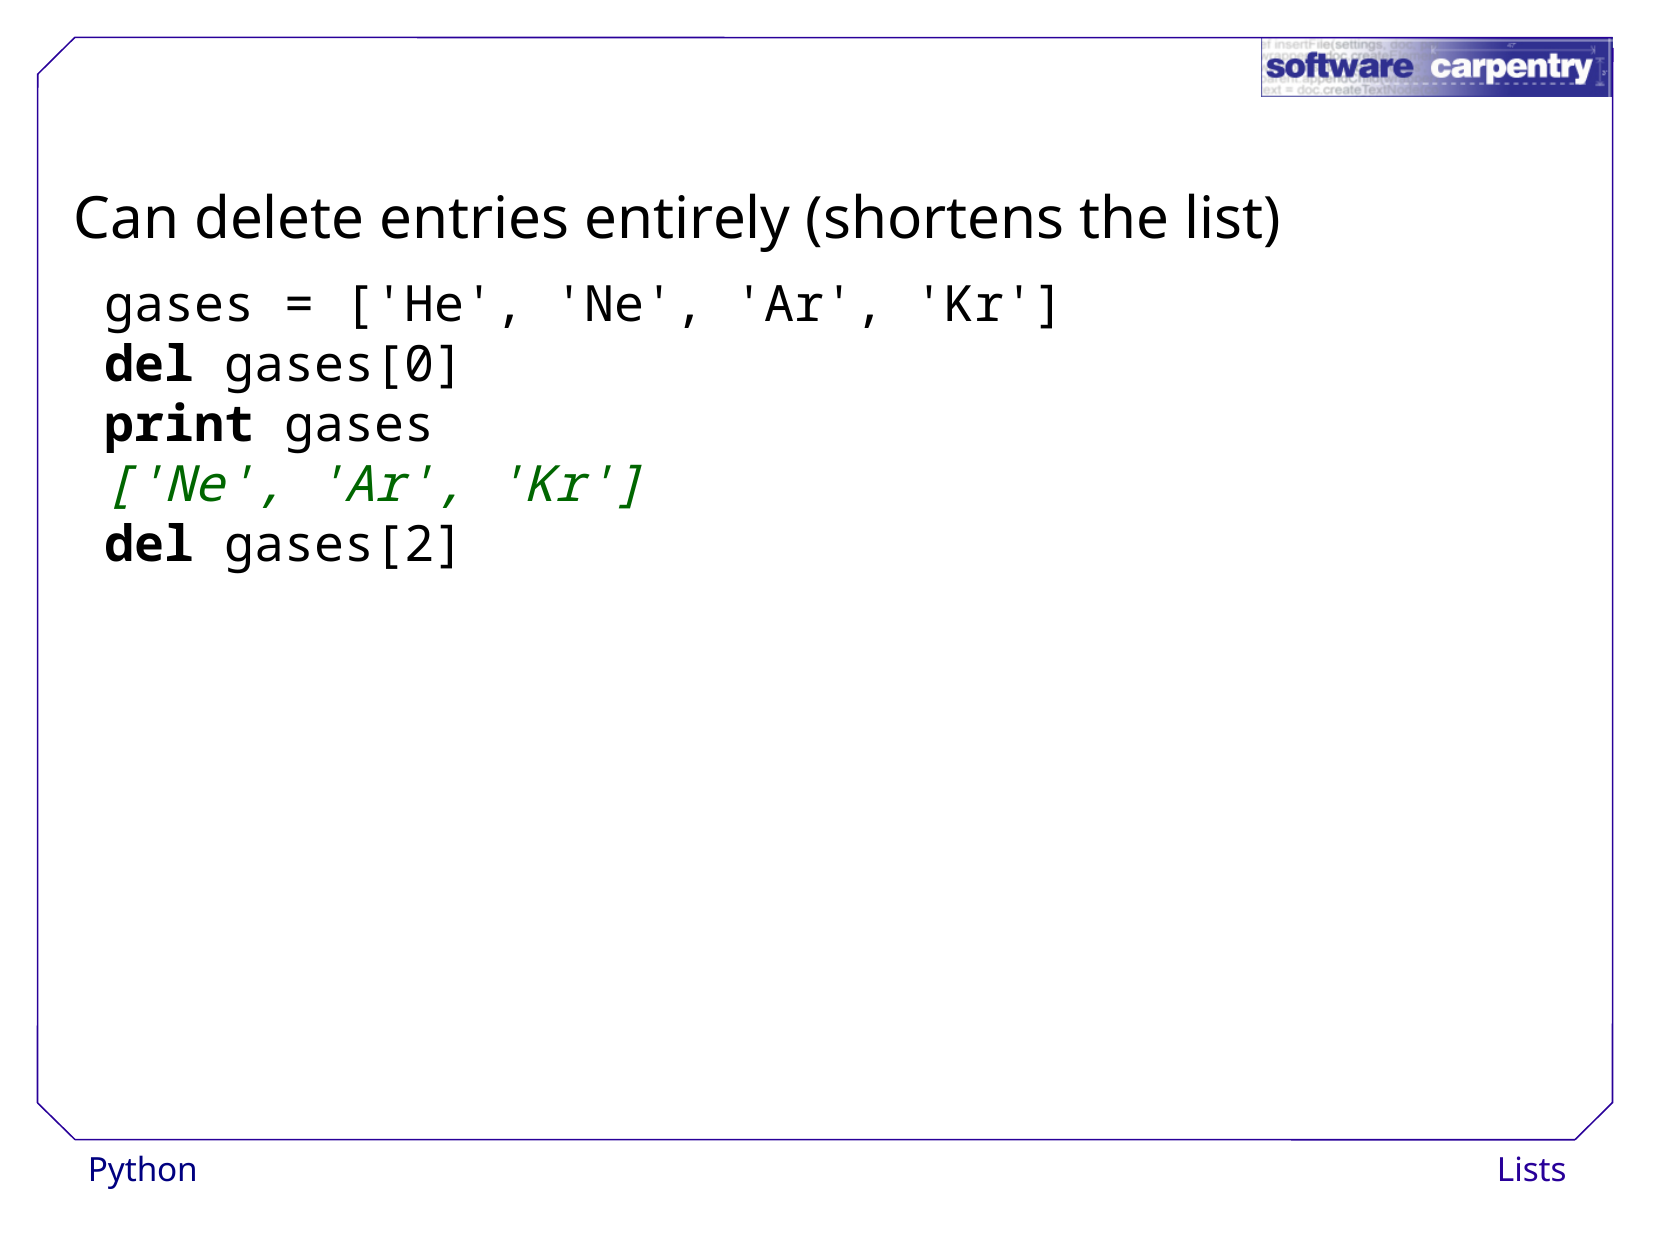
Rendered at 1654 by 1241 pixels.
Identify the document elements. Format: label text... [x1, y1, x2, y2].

text_box Can delete entries entirely (shortens the list) [58, 138, 1447, 259]
picture [1261, 39, 1613, 97]
text_box gases = ['He', 'Ne', 'Ar', 'Kr'] del gases[0] print gases ['Ne', 'Ar', 'Kr'] del gases[2] [89, 263, 1512, 725]
